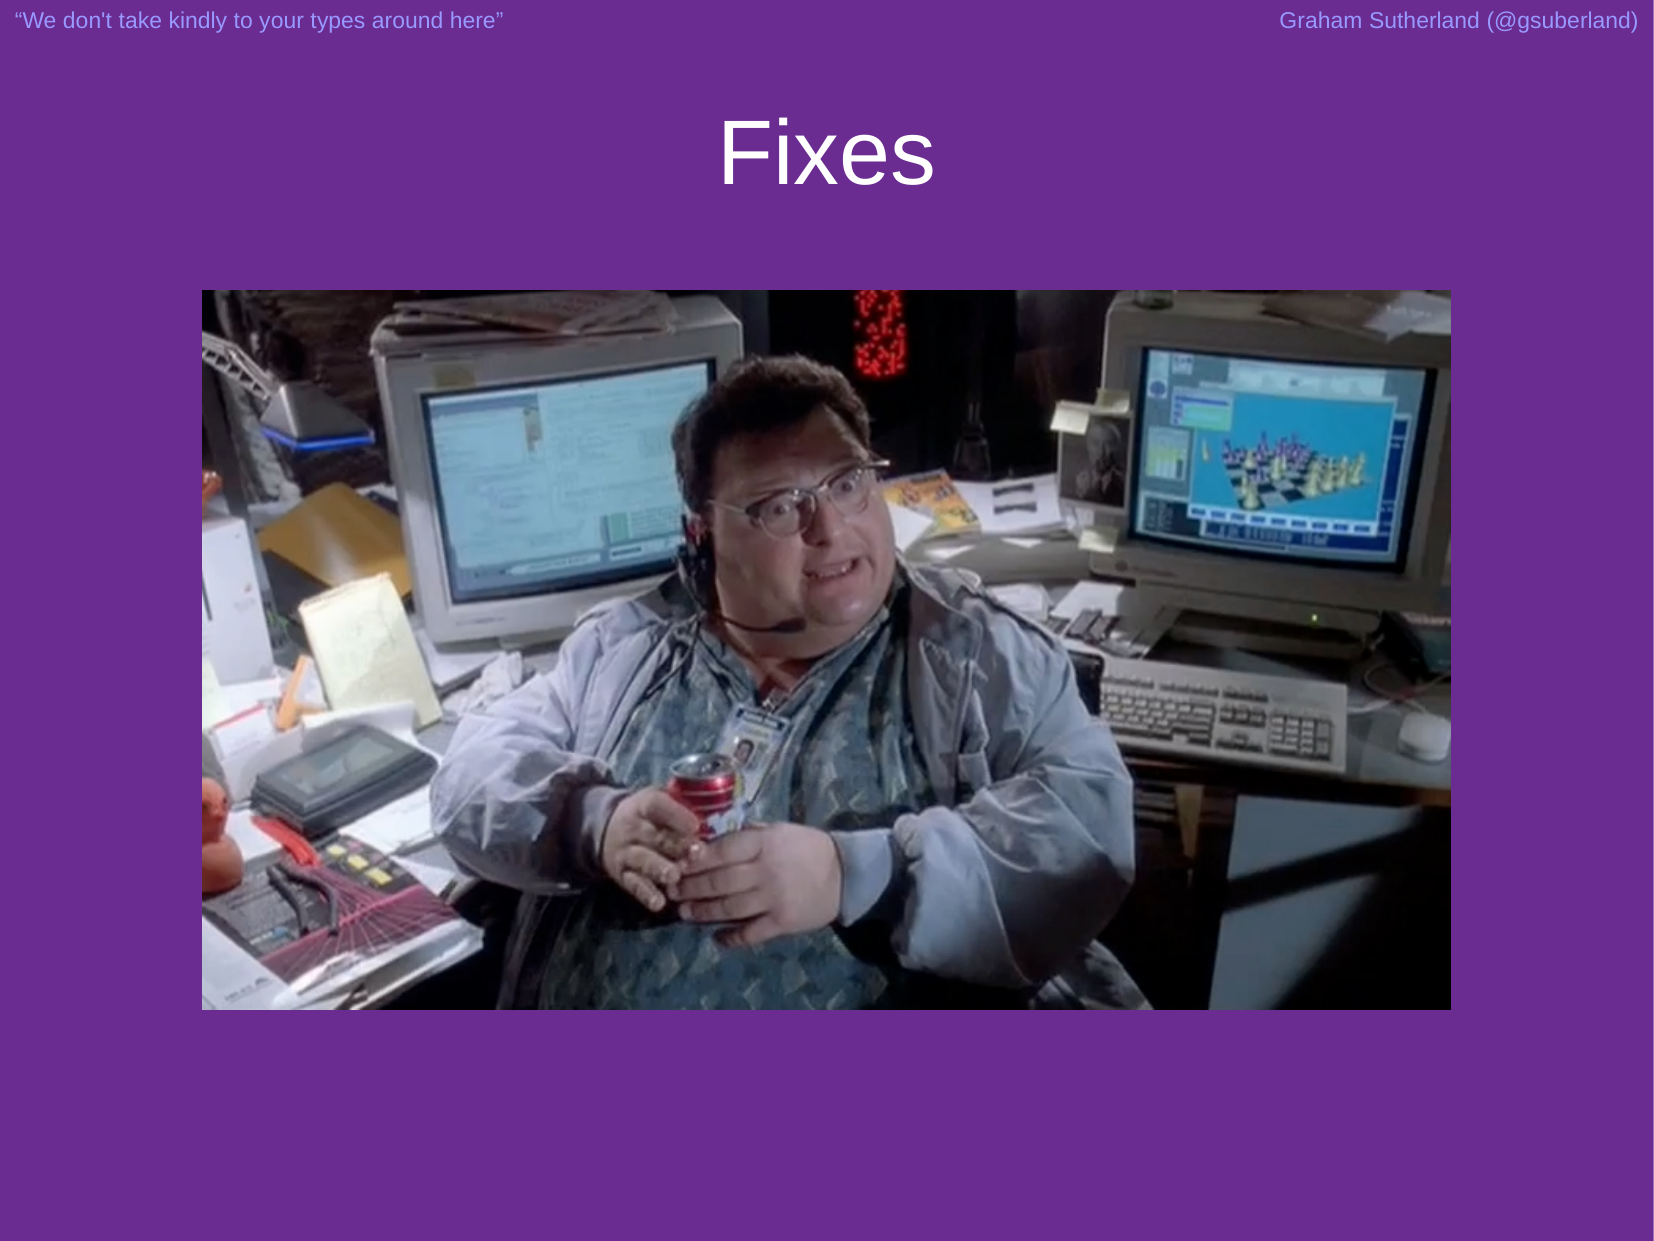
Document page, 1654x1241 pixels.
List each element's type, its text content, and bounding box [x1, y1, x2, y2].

title Fixes [82, 49, 1571, 257]
picture [0, 0, 1654, 1241]
